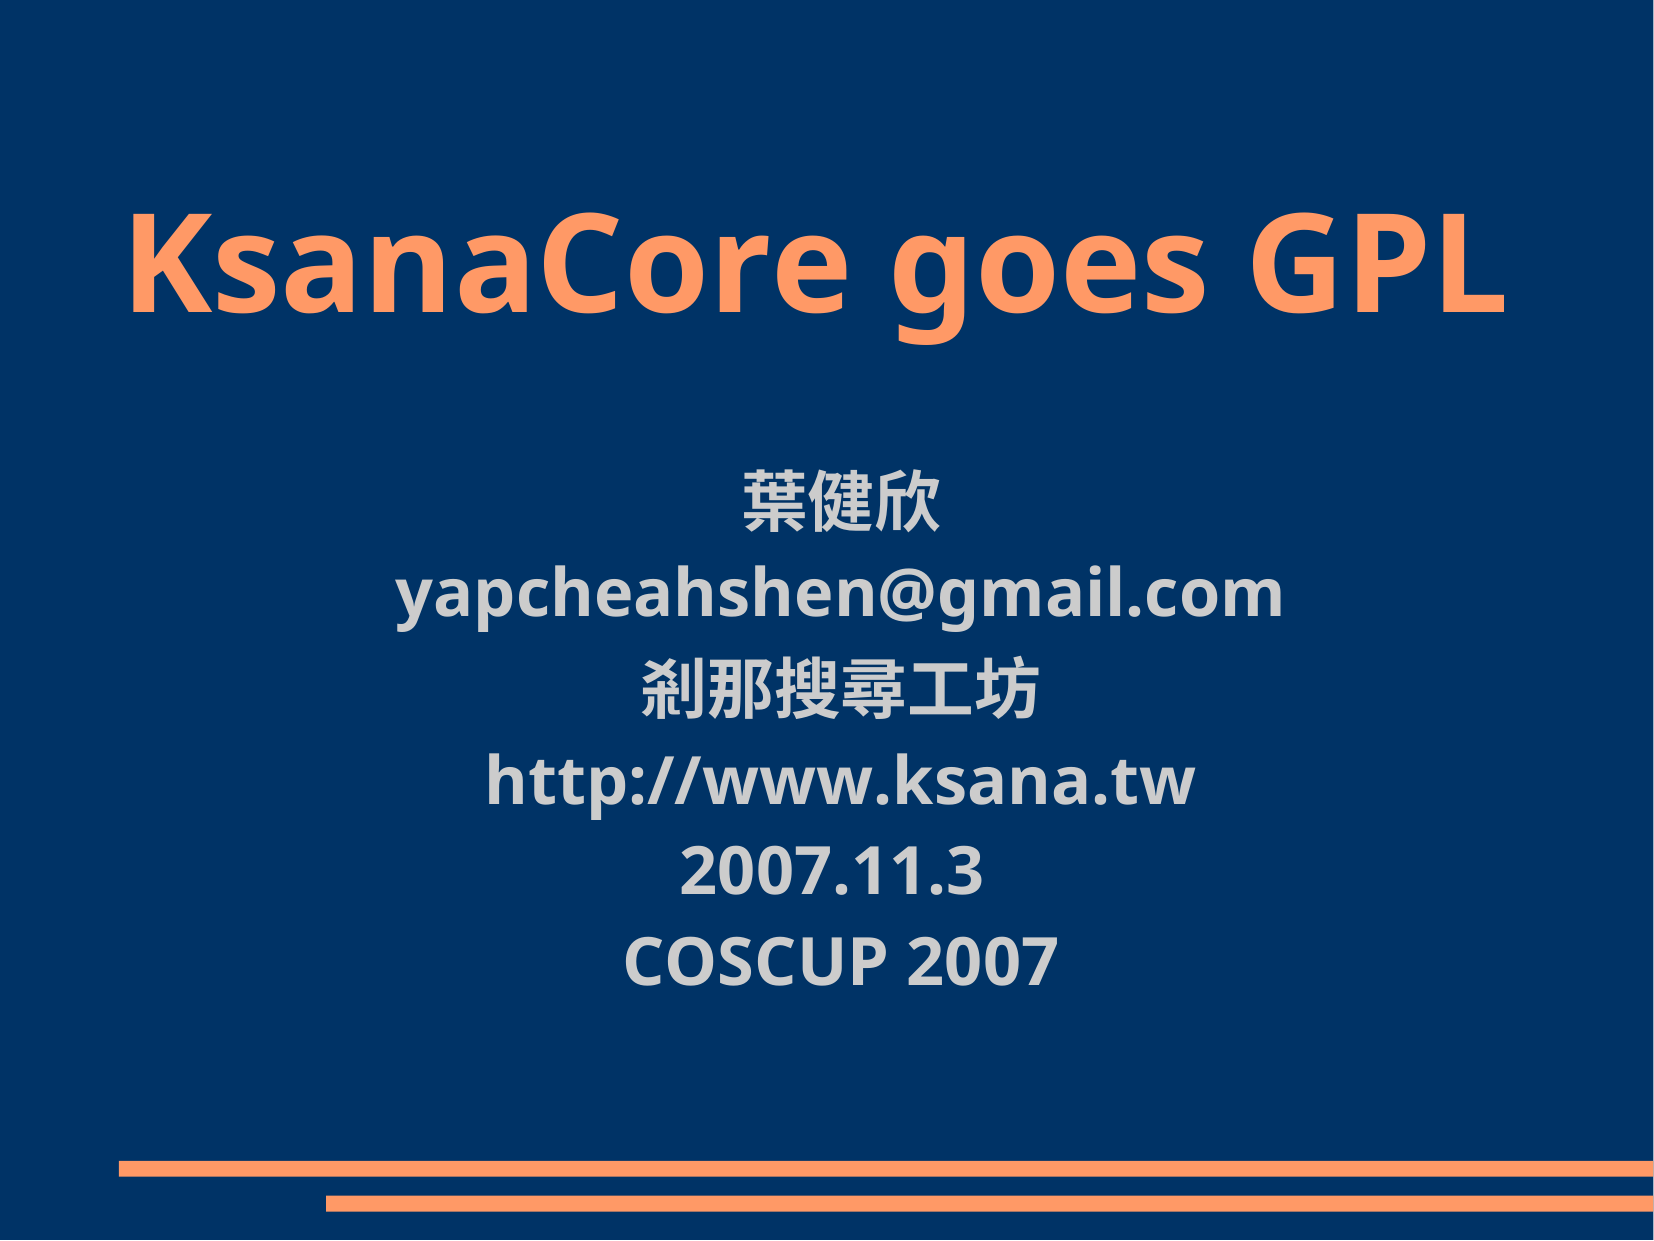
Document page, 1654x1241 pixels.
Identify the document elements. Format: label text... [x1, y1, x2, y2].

subtitle 葉健欣 yapcheahshen@gmail.com 剎那搜尋工坊 http://www.ksana.tw 2007.11.3 COSCUP 2007 [121, 322, 1561, 1132]
title KsanaCore goes GPL [121, 46, 1534, 322]
